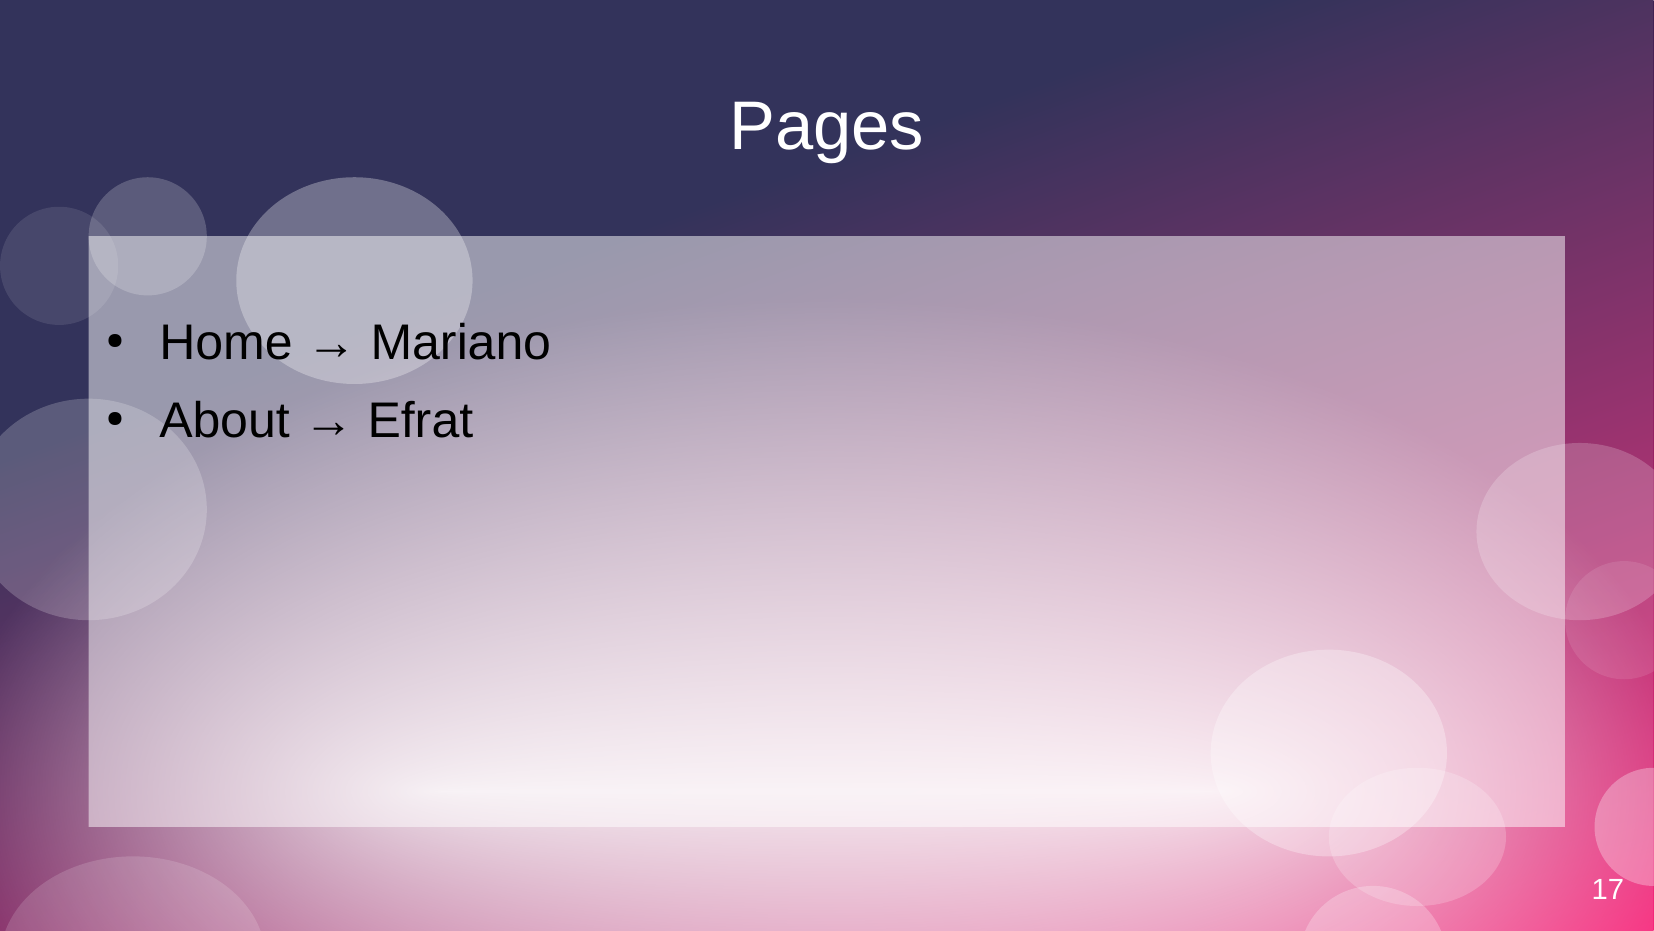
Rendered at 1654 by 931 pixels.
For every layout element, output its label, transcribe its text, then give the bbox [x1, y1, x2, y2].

title Pages [88, 44, 1565, 207]
list Home → Mariano About → Efrat [88, 236, 1565, 827]
